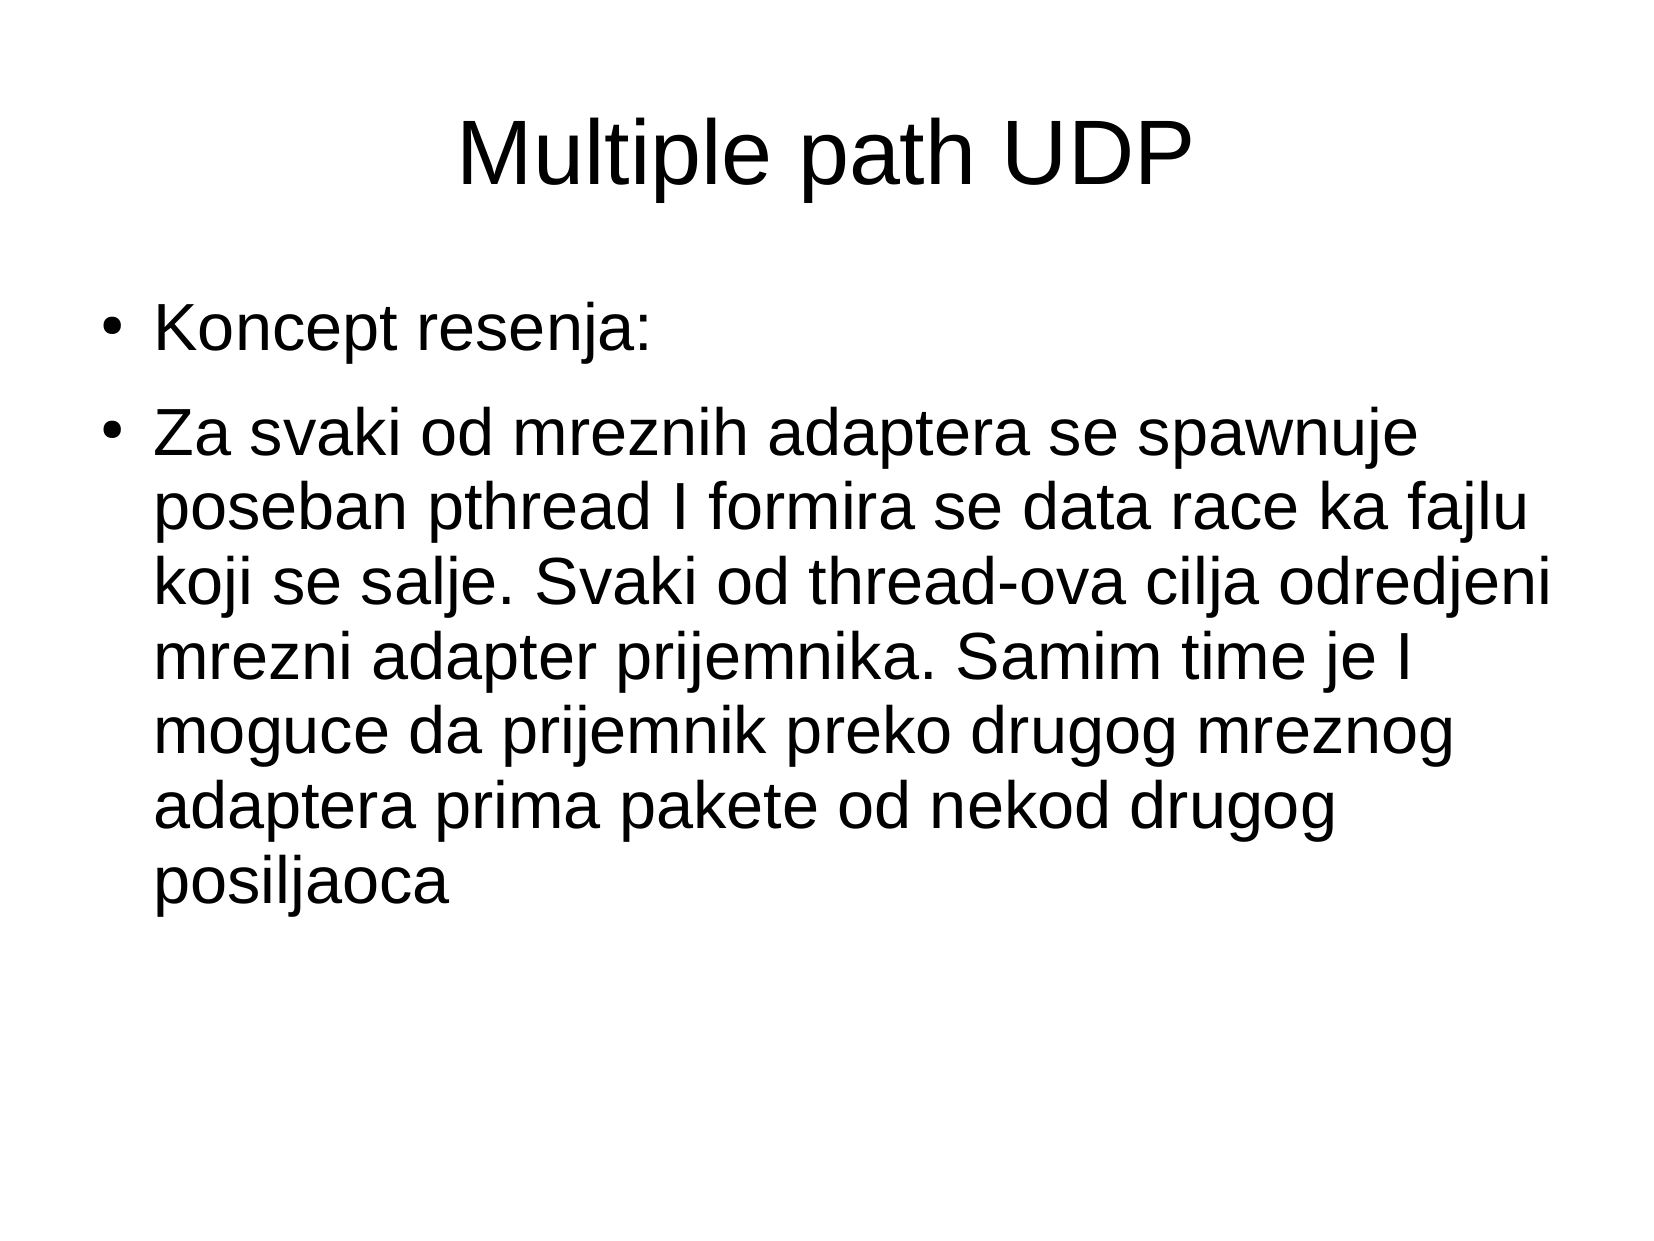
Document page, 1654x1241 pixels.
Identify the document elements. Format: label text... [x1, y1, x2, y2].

list Koncept resenja: Za svaki od mreznih adaptera se spawnuje poseban pthread I formira se data race ka fajlu koji se salje. Svaki od thread-ova cilja odredjeni mrezni adapter prijemnika. Samim time je I moguce da prijemnik preko drugog mreznog adaptera prima pakete od nekod drugog posiljaoca [82, 290, 1571, 1010]
title Multiple path UDP [82, 49, 1571, 257]
